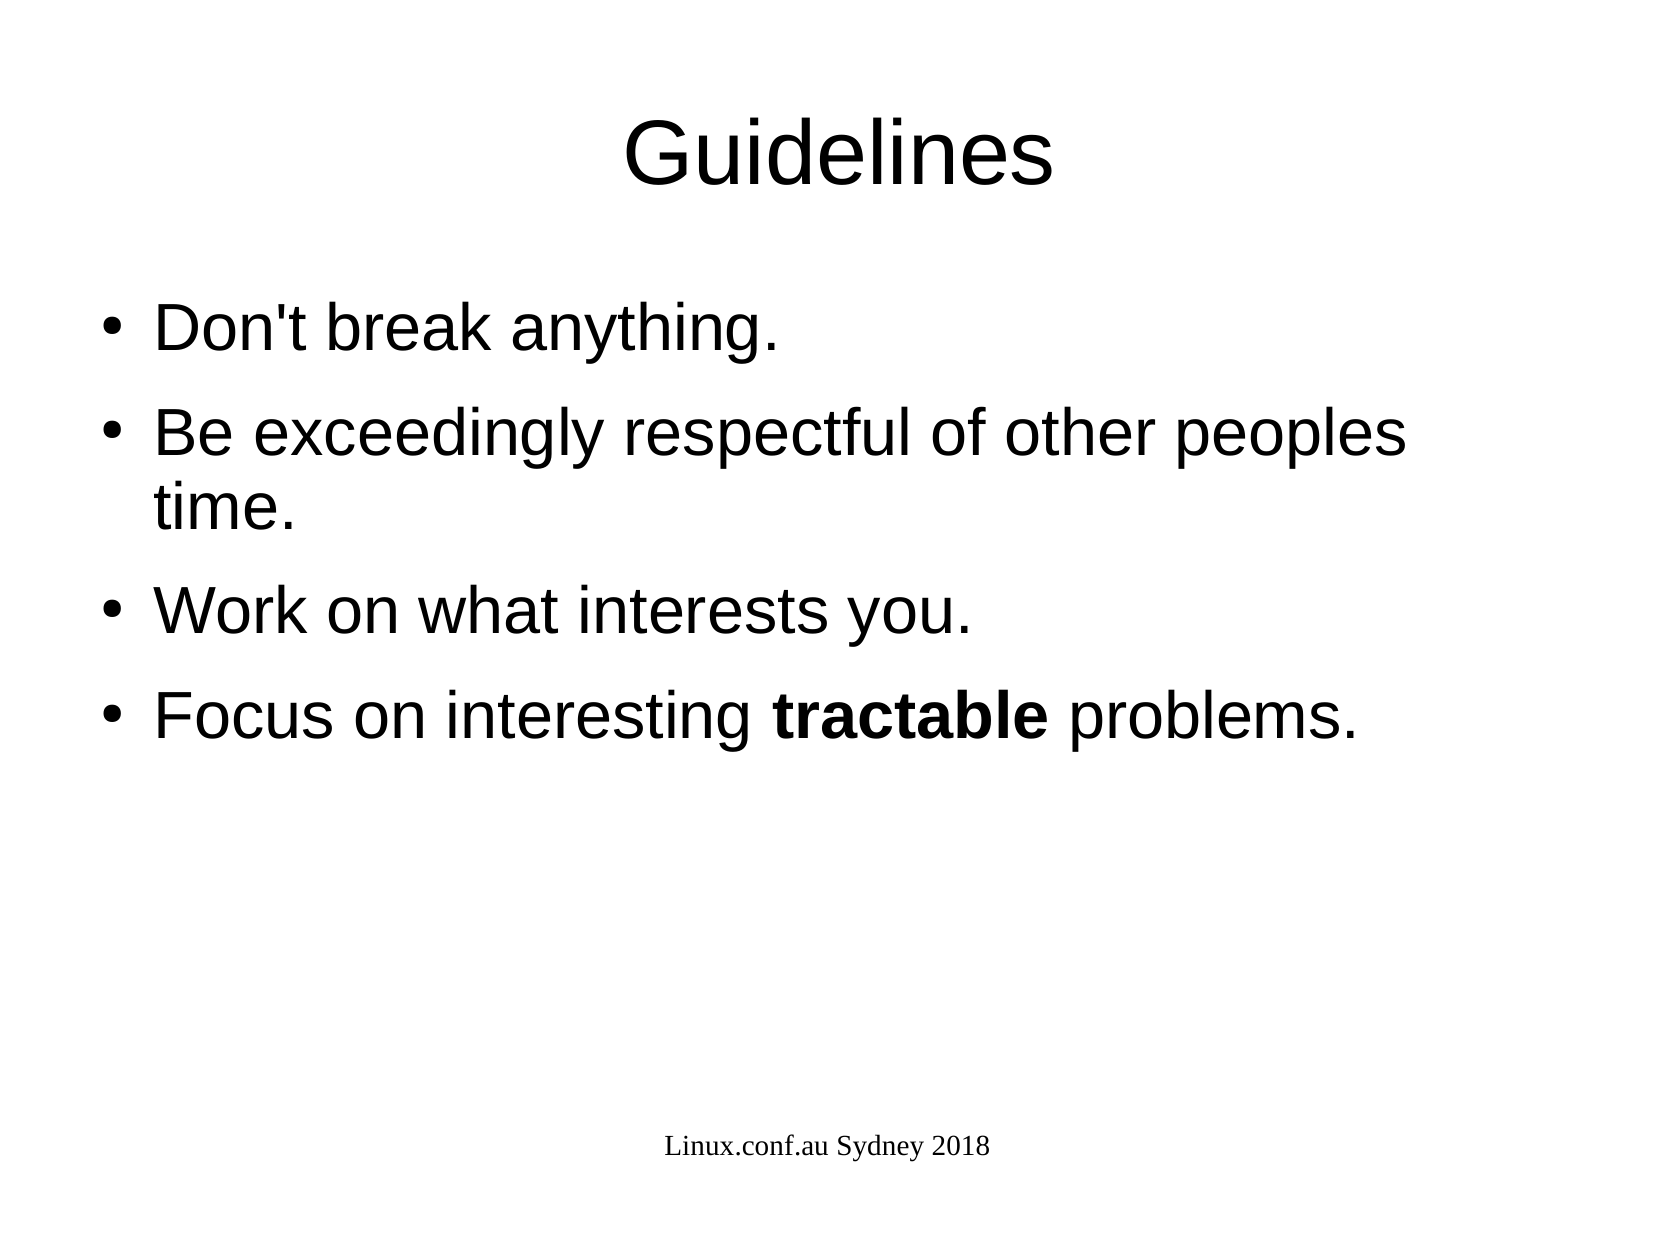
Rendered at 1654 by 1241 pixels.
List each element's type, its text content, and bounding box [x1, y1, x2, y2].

title Guidelines [82, 49, 1571, 257]
list Don't break anything. Be exceedingly respectful of other peoples time. Work on what interests you. Focus on interesting tractable problems. [82, 290, 1571, 1010]
